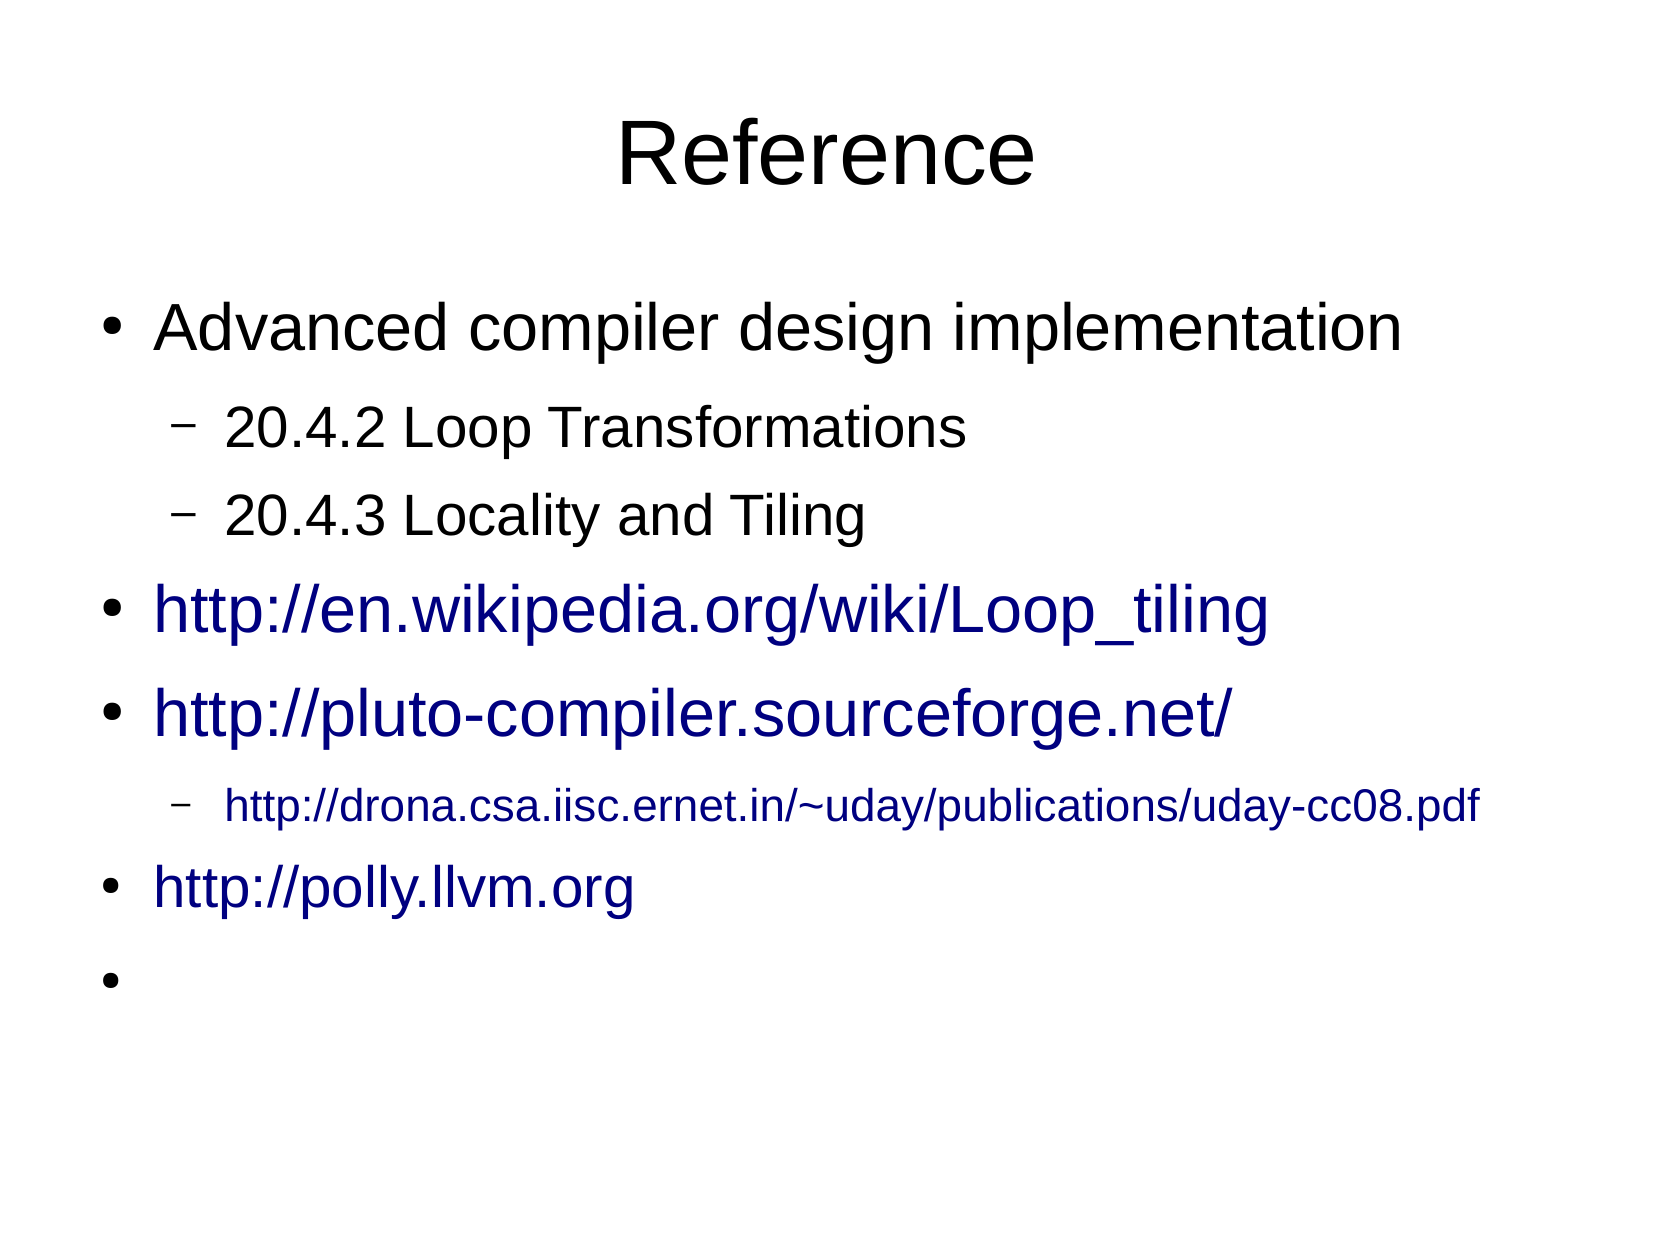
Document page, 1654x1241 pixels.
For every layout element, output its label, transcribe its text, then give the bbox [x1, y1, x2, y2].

title Reference [82, 49, 1571, 257]
list Advanced compiler design implementation 20.4.2 Loop Transformations 20.4.3 Locality and Tiling http://en.wikipedia.org/wiki/Loop_tiling http://pluto-compiler.sourceforge.net/ http://drona.csa.iisc.ernet.in/~uday/publications/uday-cc08.pdf http://polly.llvm.org [82, 290, 1538, 1010]
